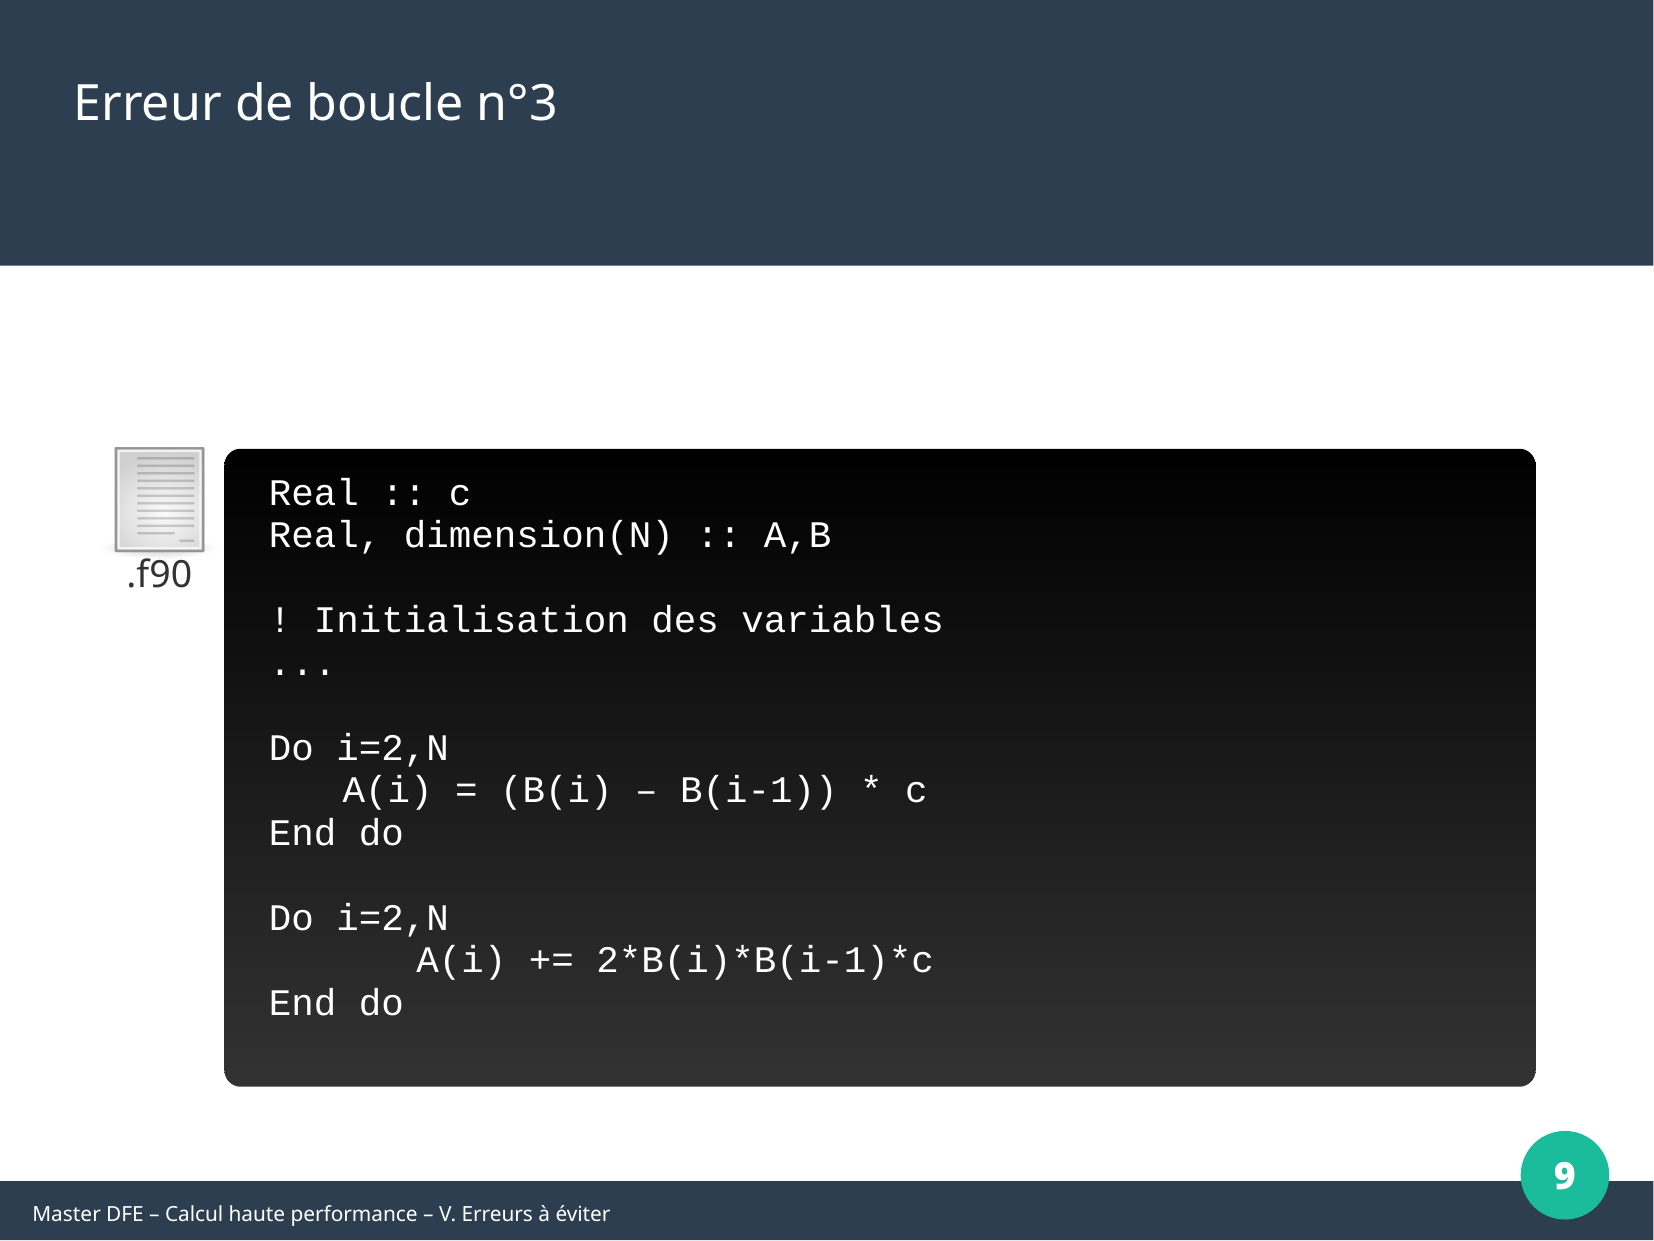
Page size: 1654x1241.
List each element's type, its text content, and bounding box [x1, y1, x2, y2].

text_box Real :: c Real, dimension(N) :: A,B ! Initialisation des variables ... Do i=2,N A(i) = (B(i) – B(i-1)) * c End do Do i=2,N A(i) += 2*B(i)*B(i-1)*c End do [253, 466, 1524, 1035]
text_box Erreur de boucle n°3 [59, 59, 1619, 209]
text_box [224, 448, 1536, 1087]
text_box Master DFE – Calcul haute performance – V. Erreurs à éviter [17, 1191, 1436, 1235]
text_box .f90 [82, 539, 237, 606]
picture [100, 442, 219, 539]
